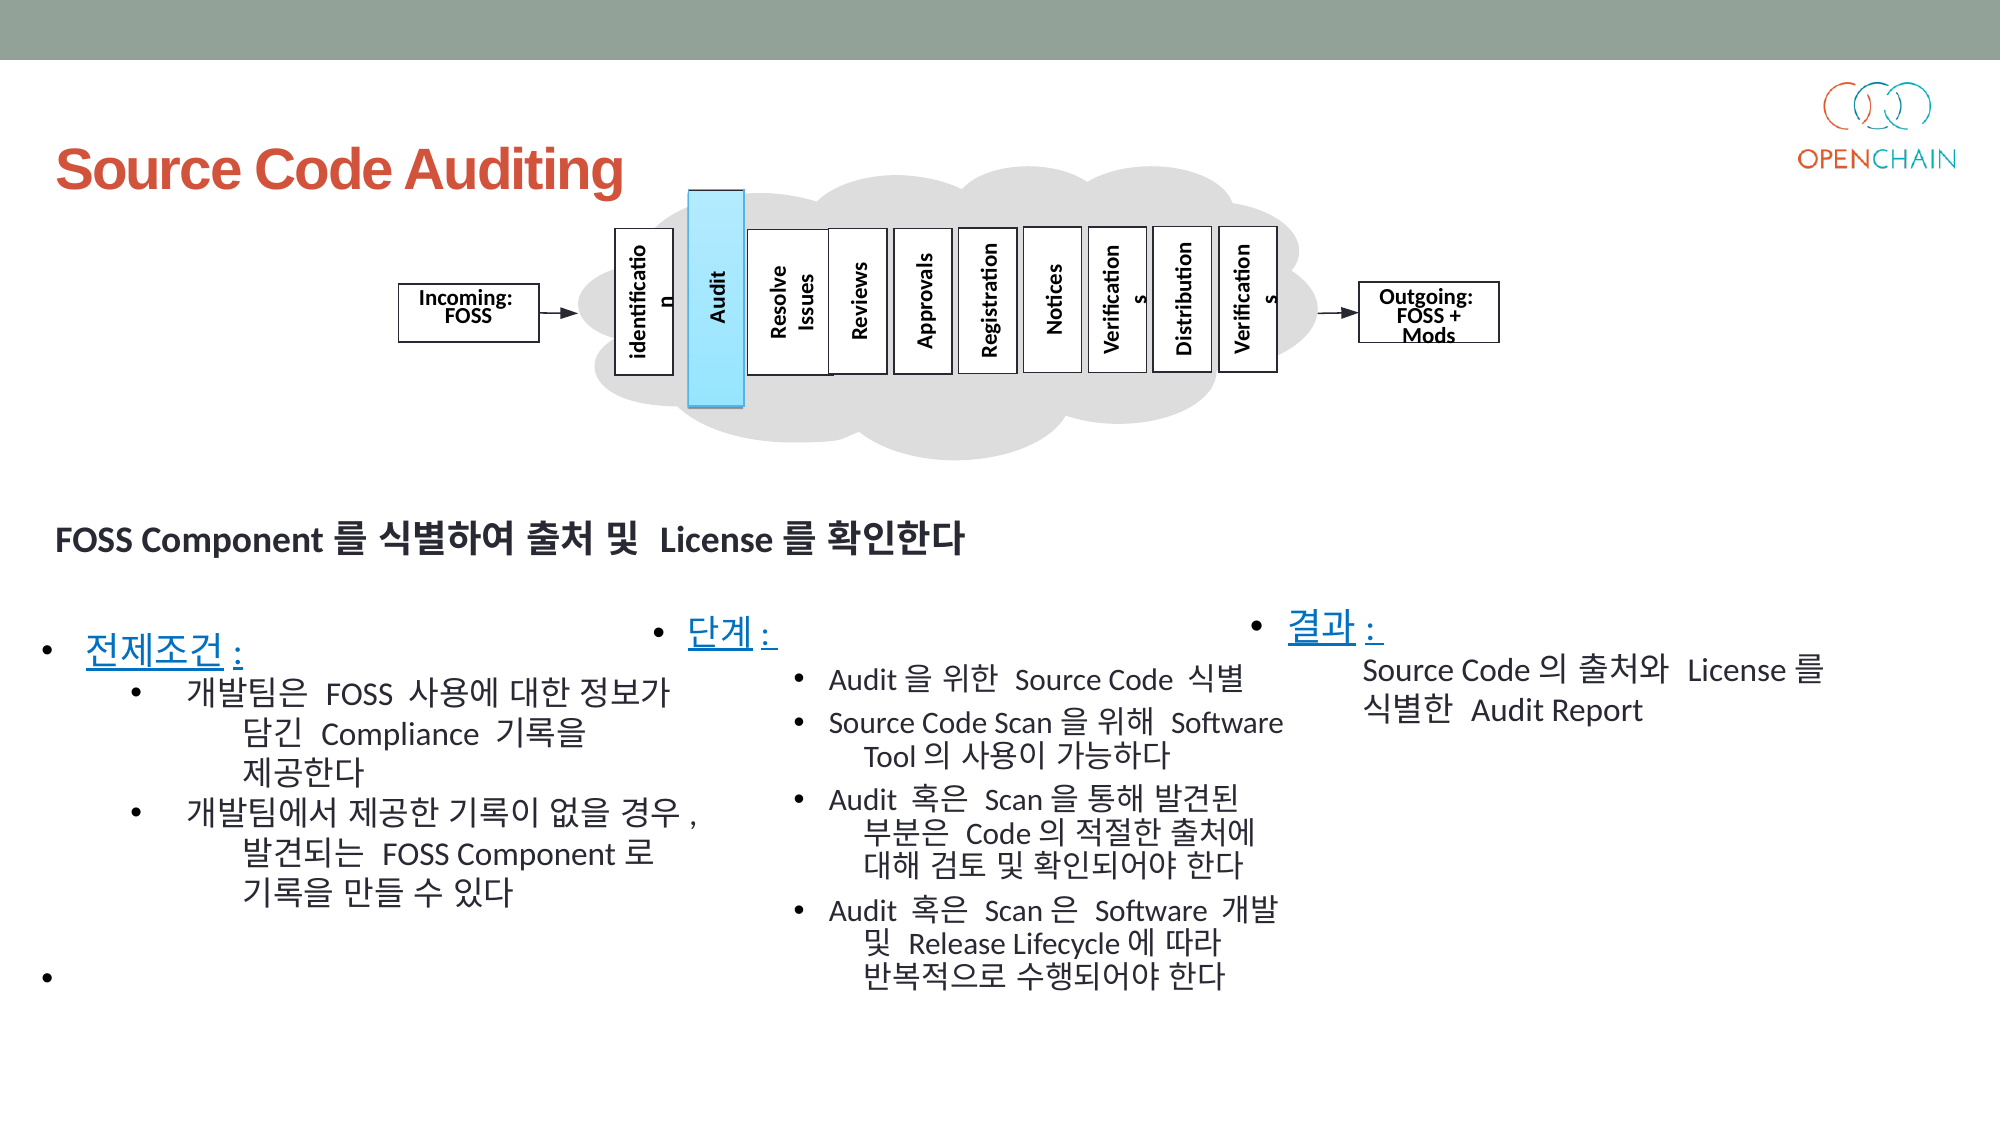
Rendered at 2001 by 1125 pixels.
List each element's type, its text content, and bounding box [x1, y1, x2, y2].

text_box Distribution [1153, 248, 1211, 372]
text_box Audit [689, 248, 744, 406]
text_box [1277, 248, 1318, 356]
text_box identification [615, 248, 673, 375]
text_box [578, 248, 1219, 461]
text_box Outgoing: FOSS + Mods [1359, 282, 1499, 343]
text_box Resolve Issues [747, 248, 833, 375]
text_box 단계: Audit을 위한 Source Code 식별 Source Code Scan을 위해 Software Tool의 사용이 가능하다 Audit 혹은 Scan을 통해 발견된 부분은 Code의 적절한 출처에 대해 검토 및 확인되어야 한다 Audit 혹은 Scan은 Software 개발 및 Release Lifecycle에 따라 반복적으로 수행되어야 한다 [637, 607, 1300, 1038]
text_box 결과: Source Code의 출처와 License를 식별한 Audit Report [1235, 600, 1898, 978]
text_box 전제조건: 개발팀은 FOSS 사용에 대한 정보가 담긴 Compliance 기록을 제공한다 개발팀에서 제공한 기록이 없을 경우, 발견되는 FOSS Component로 기록을 만들 수 있다 [0, 575, 733, 1066]
text_box Verifications [1088, 248, 1146, 373]
text_box FOSS Component를 식별하여 출처 및 License를 확인한다 [40, 507, 981, 567]
text_box Registration [959, 248, 1017, 373]
text_box Reviews [829, 248, 887, 374]
text_box Notices [1023, 248, 1082, 373]
text_box Approvals [894, 248, 952, 374]
text_box Incoming: FOSS [398, 284, 539, 342]
text_box Verifications [1219, 248, 1277, 372]
text_box Source Code Auditing [40, 84, 1841, 248]
